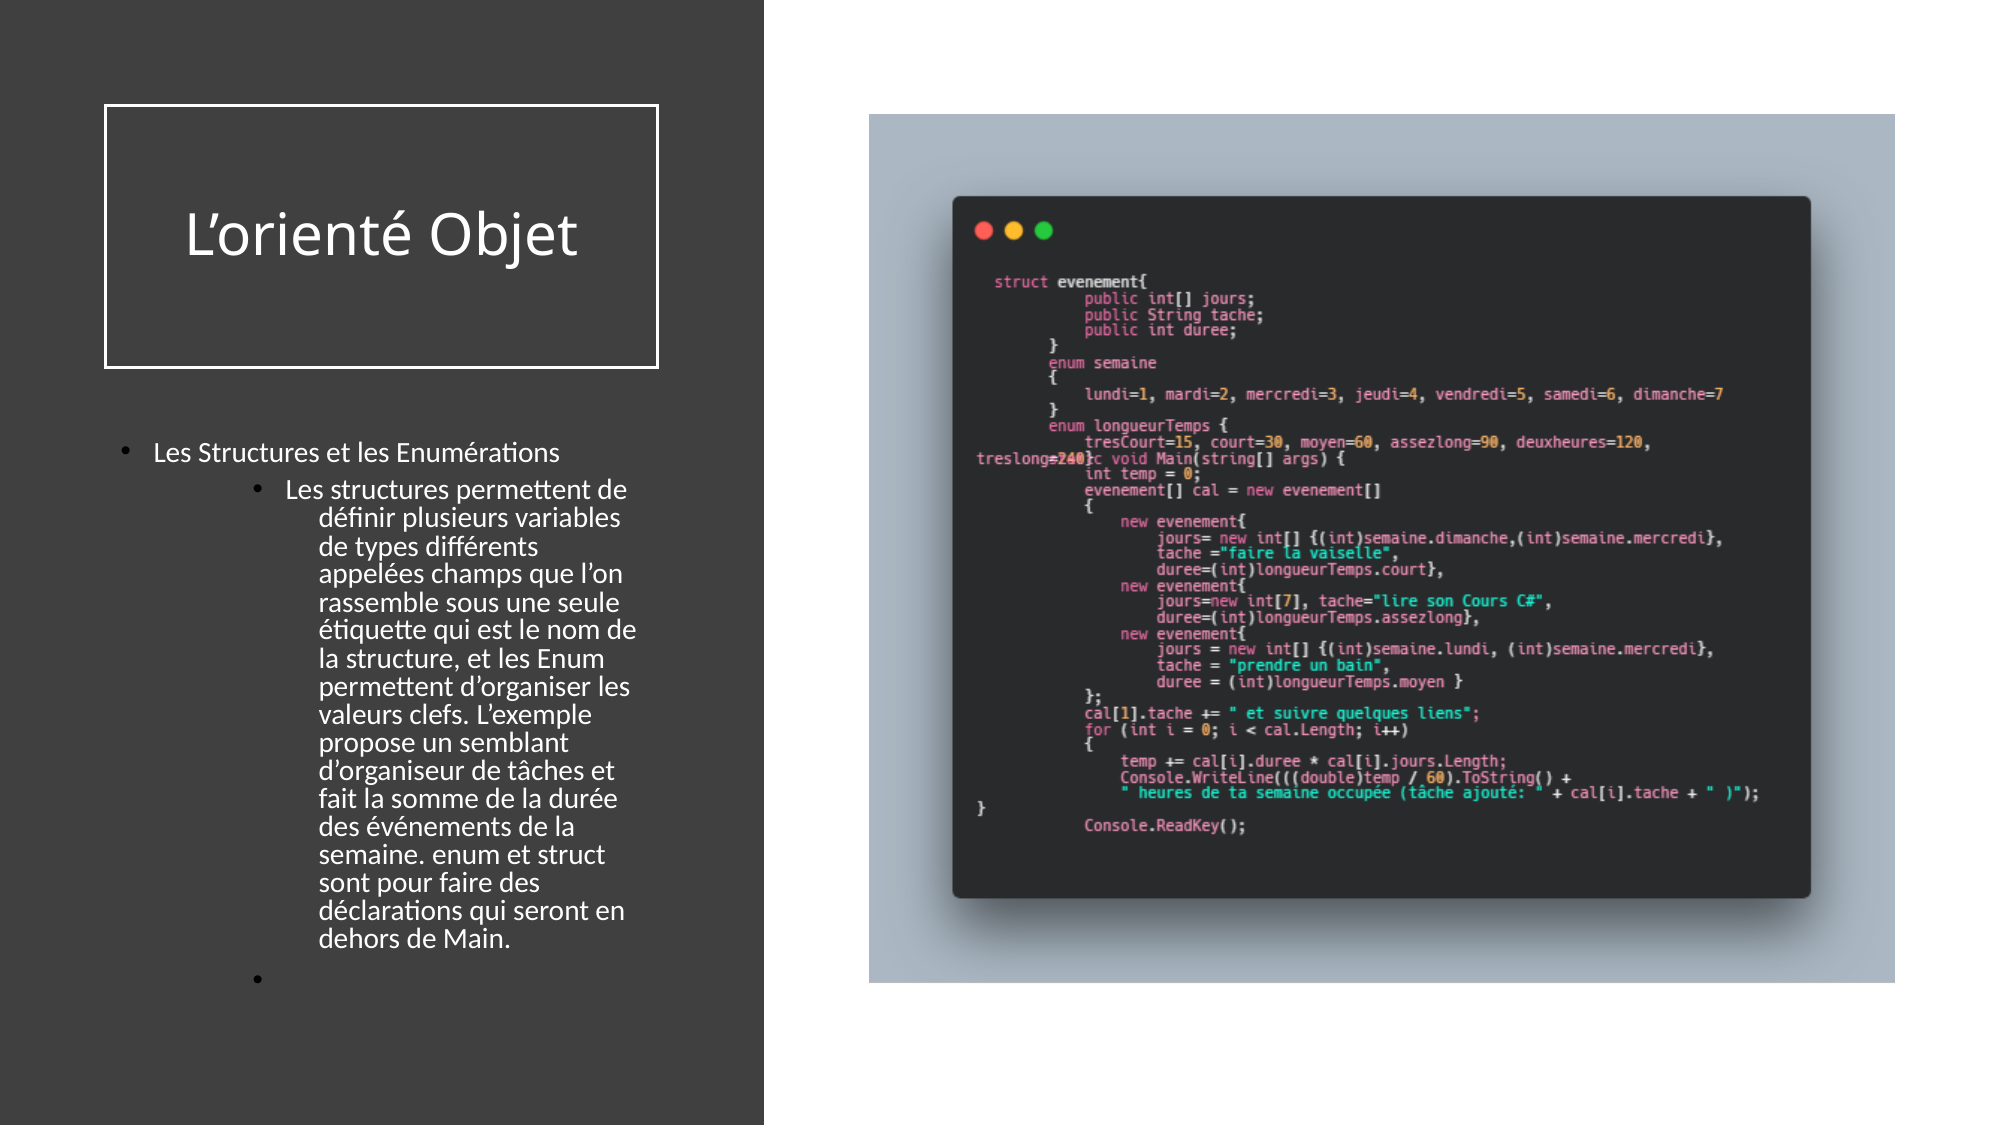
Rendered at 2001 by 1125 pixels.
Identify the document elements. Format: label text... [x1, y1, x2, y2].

list Les Structures et les Enumérations Les structures permettent de définir plusieurs variables de types différents appelées champs que l’on rassemble sous une seule étiquette qui est le nom de la structure, et les Enum permettent d’organiser les valeurs clefs. L’exemple propose un semblant d’organiseur de tâches et fait la somme de la durée des événements de la semaine. enum et struct sont pour faire des déclarations qui seront en dehors de Main. [105, 432, 658, 994]
title L’orienté Objet [105, 105, 658, 368]
text_box [0, 0, 764, 1125]
picture [869, 114, 1895, 984]
